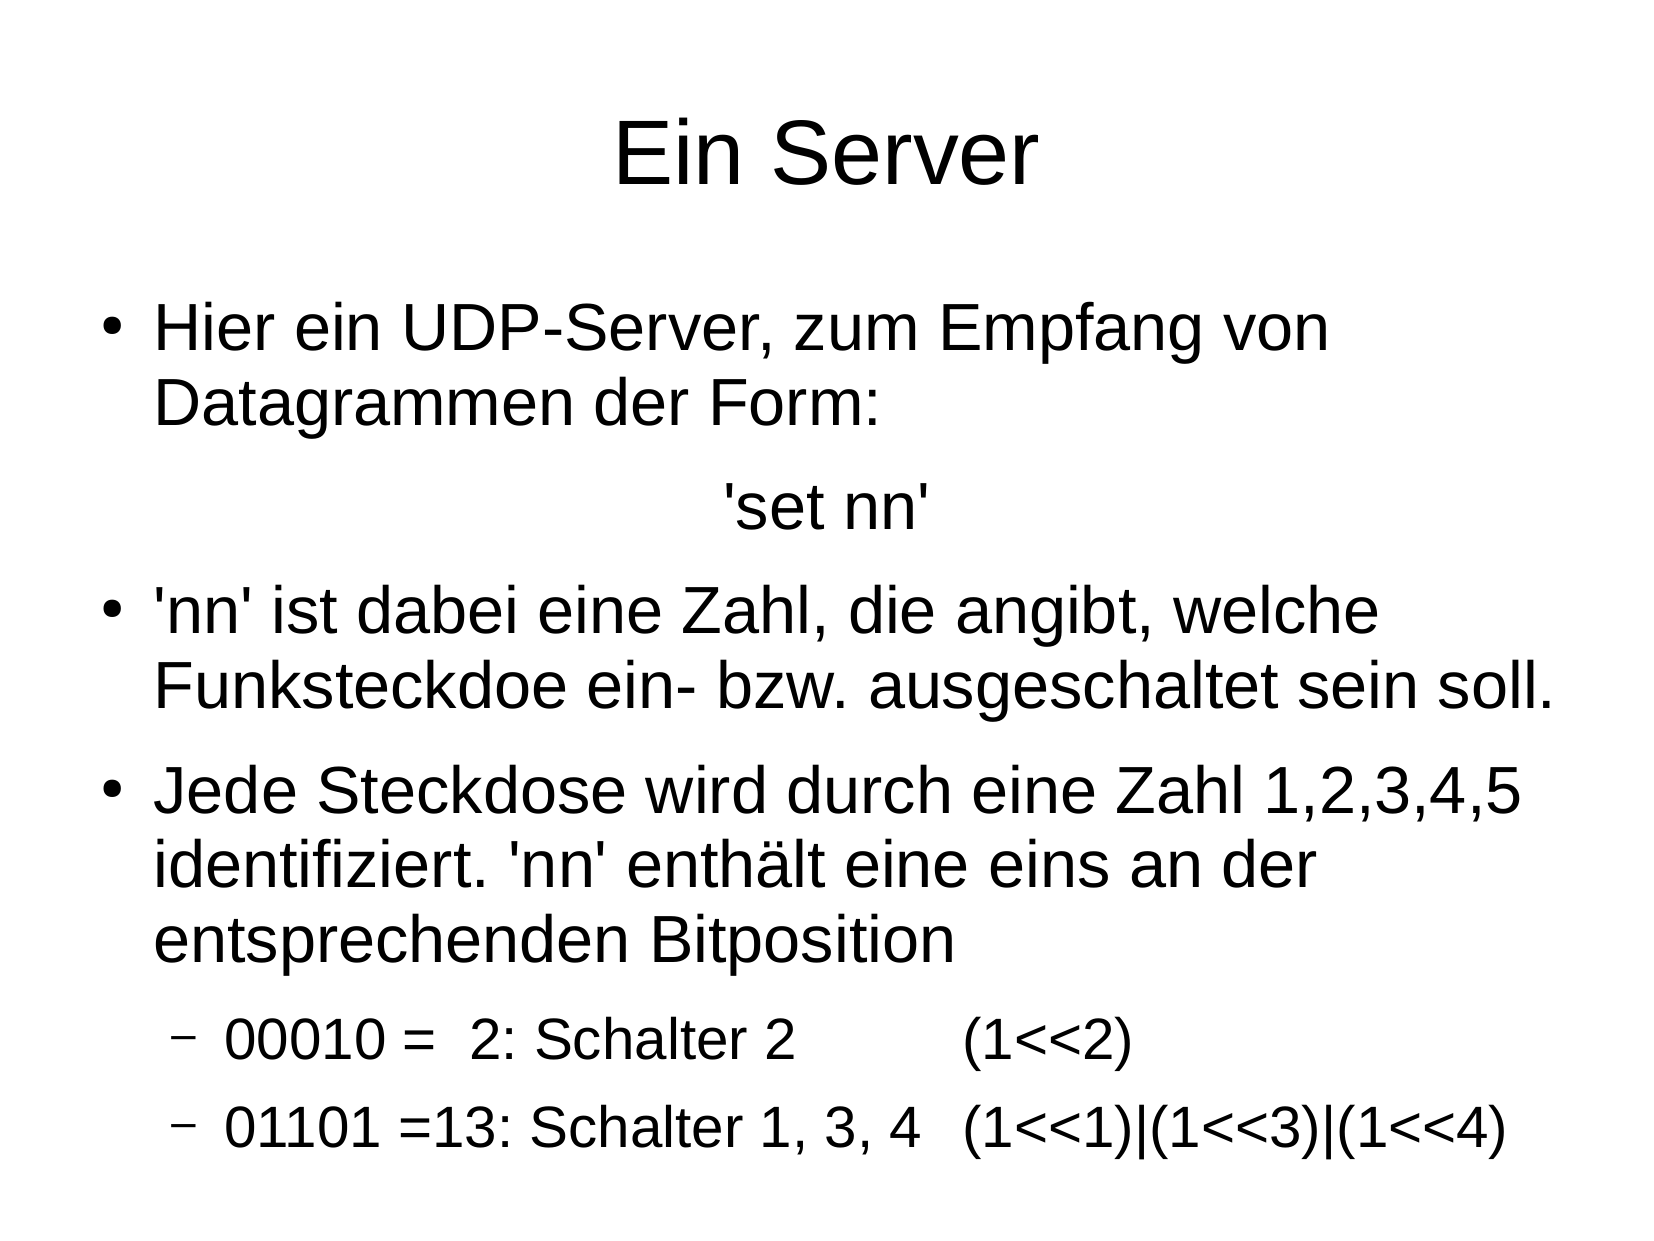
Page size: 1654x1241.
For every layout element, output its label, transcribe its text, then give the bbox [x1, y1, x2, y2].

title Ein Server [82, 49, 1571, 257]
list Hier ein UDP-Server, zum Empfang von Datagrammen der Form: 'set nn' 'nn' ist dabei eine Zahl, die angibt, welche Funksteckdoe ein- bzw. ausgeschaltet sein soll. Jede Steckdose wird durch eine Zahl 1,2,3,4,5 identifiziert. 'nn' enthält eine eins an der entsprechenden Bitposition 00010 = 2: Schalter 2 (1<<2) 01101 =13: Schalter 1, 3, 4 (1<<1)|(1<<3)|(1<<4) [82, 290, 1571, 1193]
